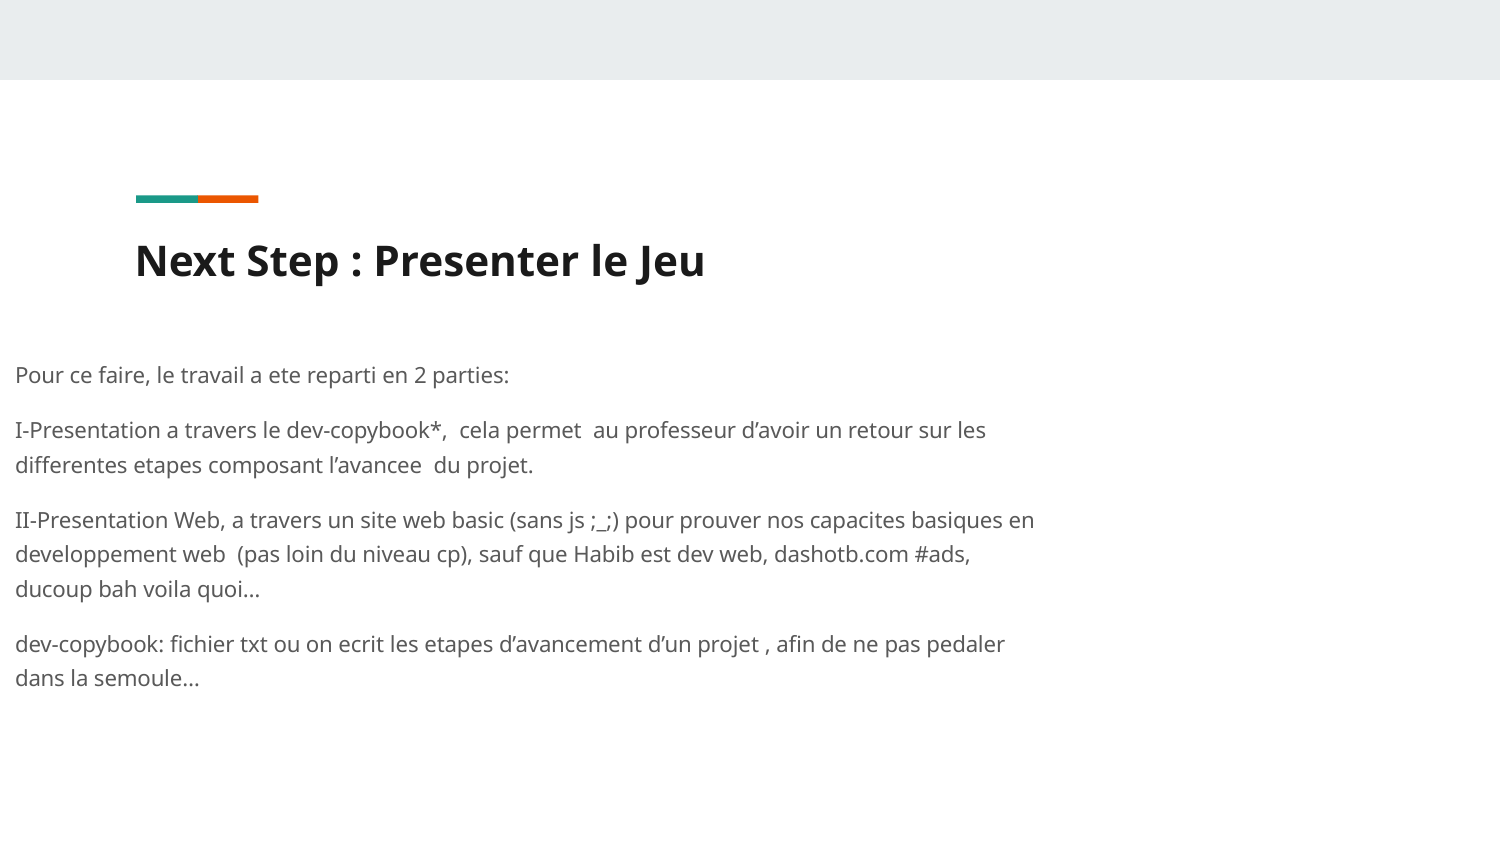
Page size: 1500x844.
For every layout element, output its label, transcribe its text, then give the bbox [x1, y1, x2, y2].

title Next Step : Presenter le Jeu [119, 216, 1381, 305]
list Pour ce faire, le travail a ete reparti en 2 parties: I-Presentation a travers le dev-copybook*, cela permet au professeur d’avoir un retour sur les differentes etapes composant l’avancee du projet. II-Presentation Web, a travers un site web basic (sans js ;_;) pour prouver nos capacites basiques en developpement web (pas loin du niveau cp), sauf que Habib est dev web, dashotb.com #ads, ducoup bah voila quoi… dev-copybook: fichier txt ou on ecrit les etapes d’avancement d’un projet , afin de ne pas pedaler dans la semoule… [0, 341, 1067, 712]
